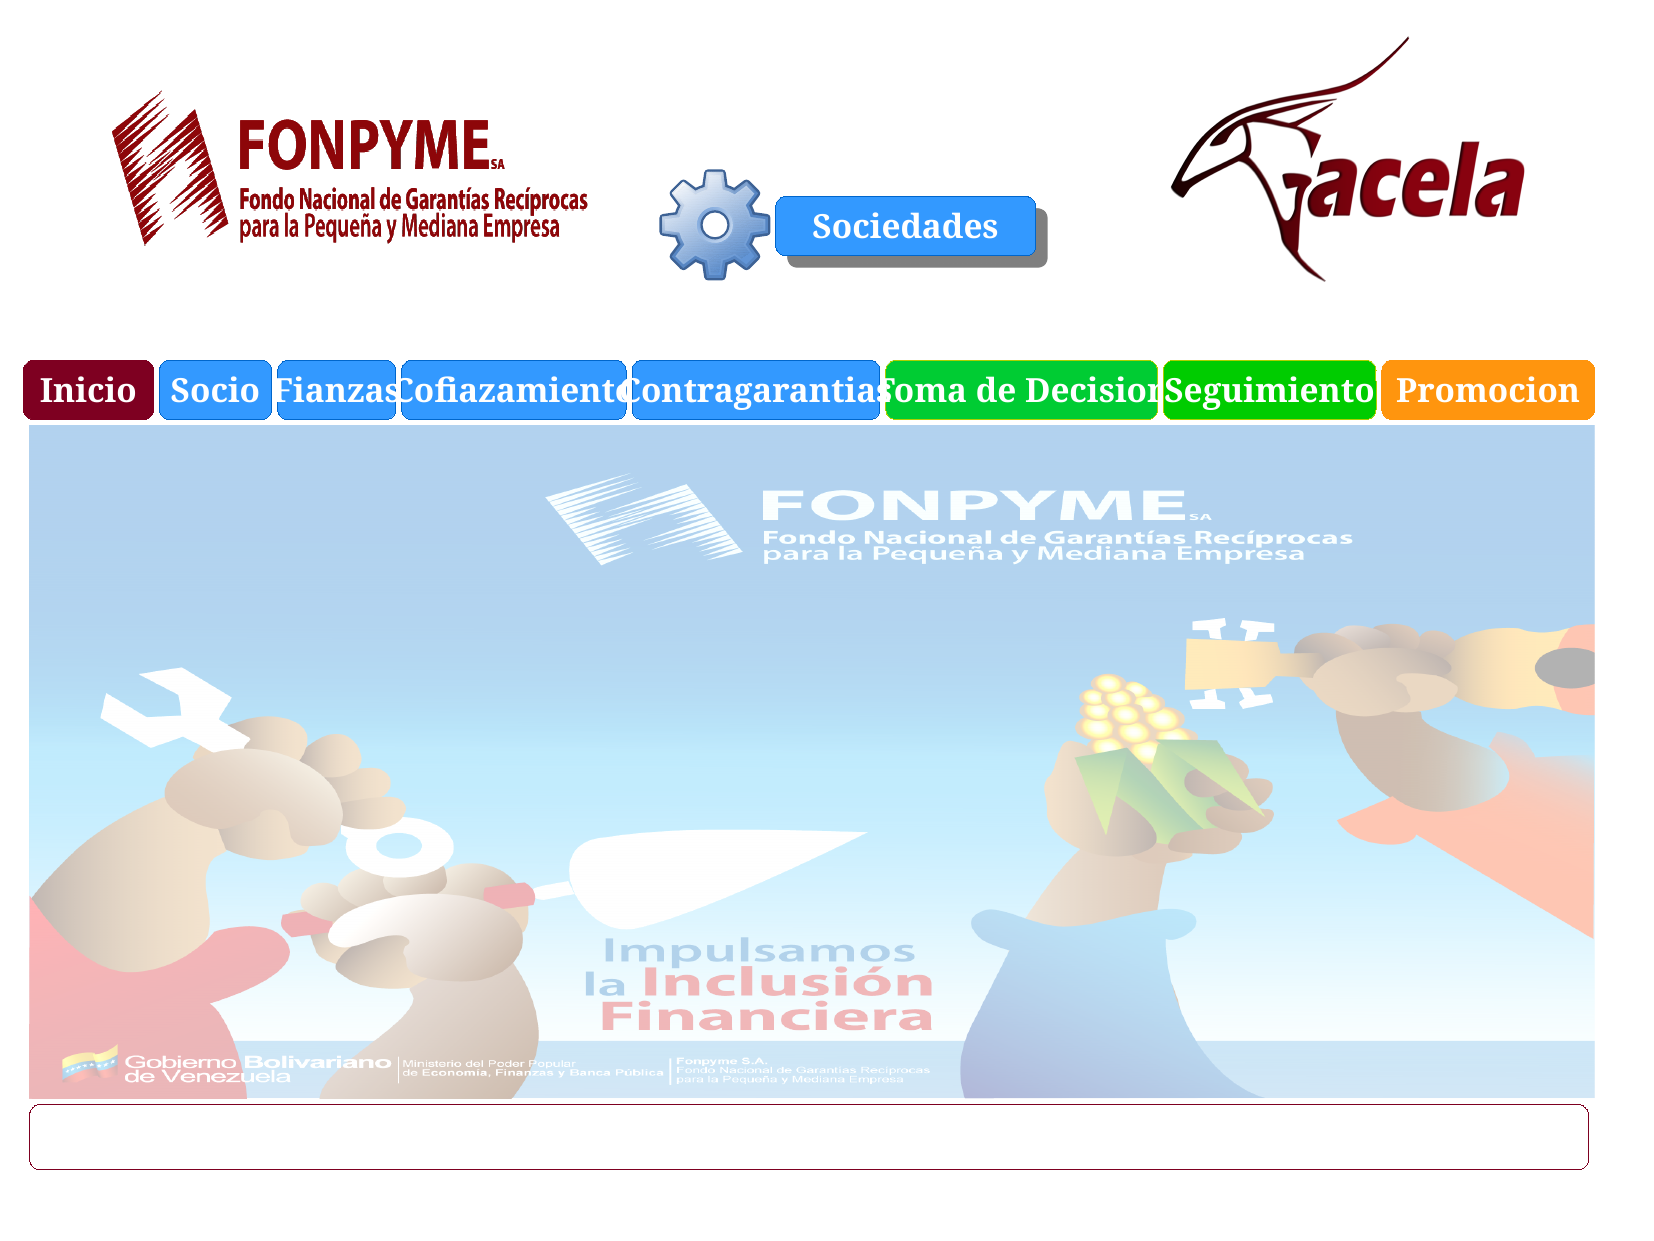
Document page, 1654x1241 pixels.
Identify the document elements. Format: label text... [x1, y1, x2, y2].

text_box Inicio [23, 360, 154, 420]
text_box Cofiazamiento [401, 360, 627, 420]
picture [106, 82, 592, 257]
text_box Seguimiento [1163, 360, 1377, 420]
picture [1169, 33, 1529, 284]
picture [643, 153, 786, 296]
text_box Promocion [1381, 360, 1595, 420]
text_box Sociedades [775, 196, 1036, 256]
text_box Contragarantias [632, 360, 880, 420]
text_box Toma de Decision [885, 360, 1158, 420]
picture [29, 425, 1595, 1099]
text_box Fianzas [277, 360, 396, 420]
text_box Socio [159, 360, 272, 420]
